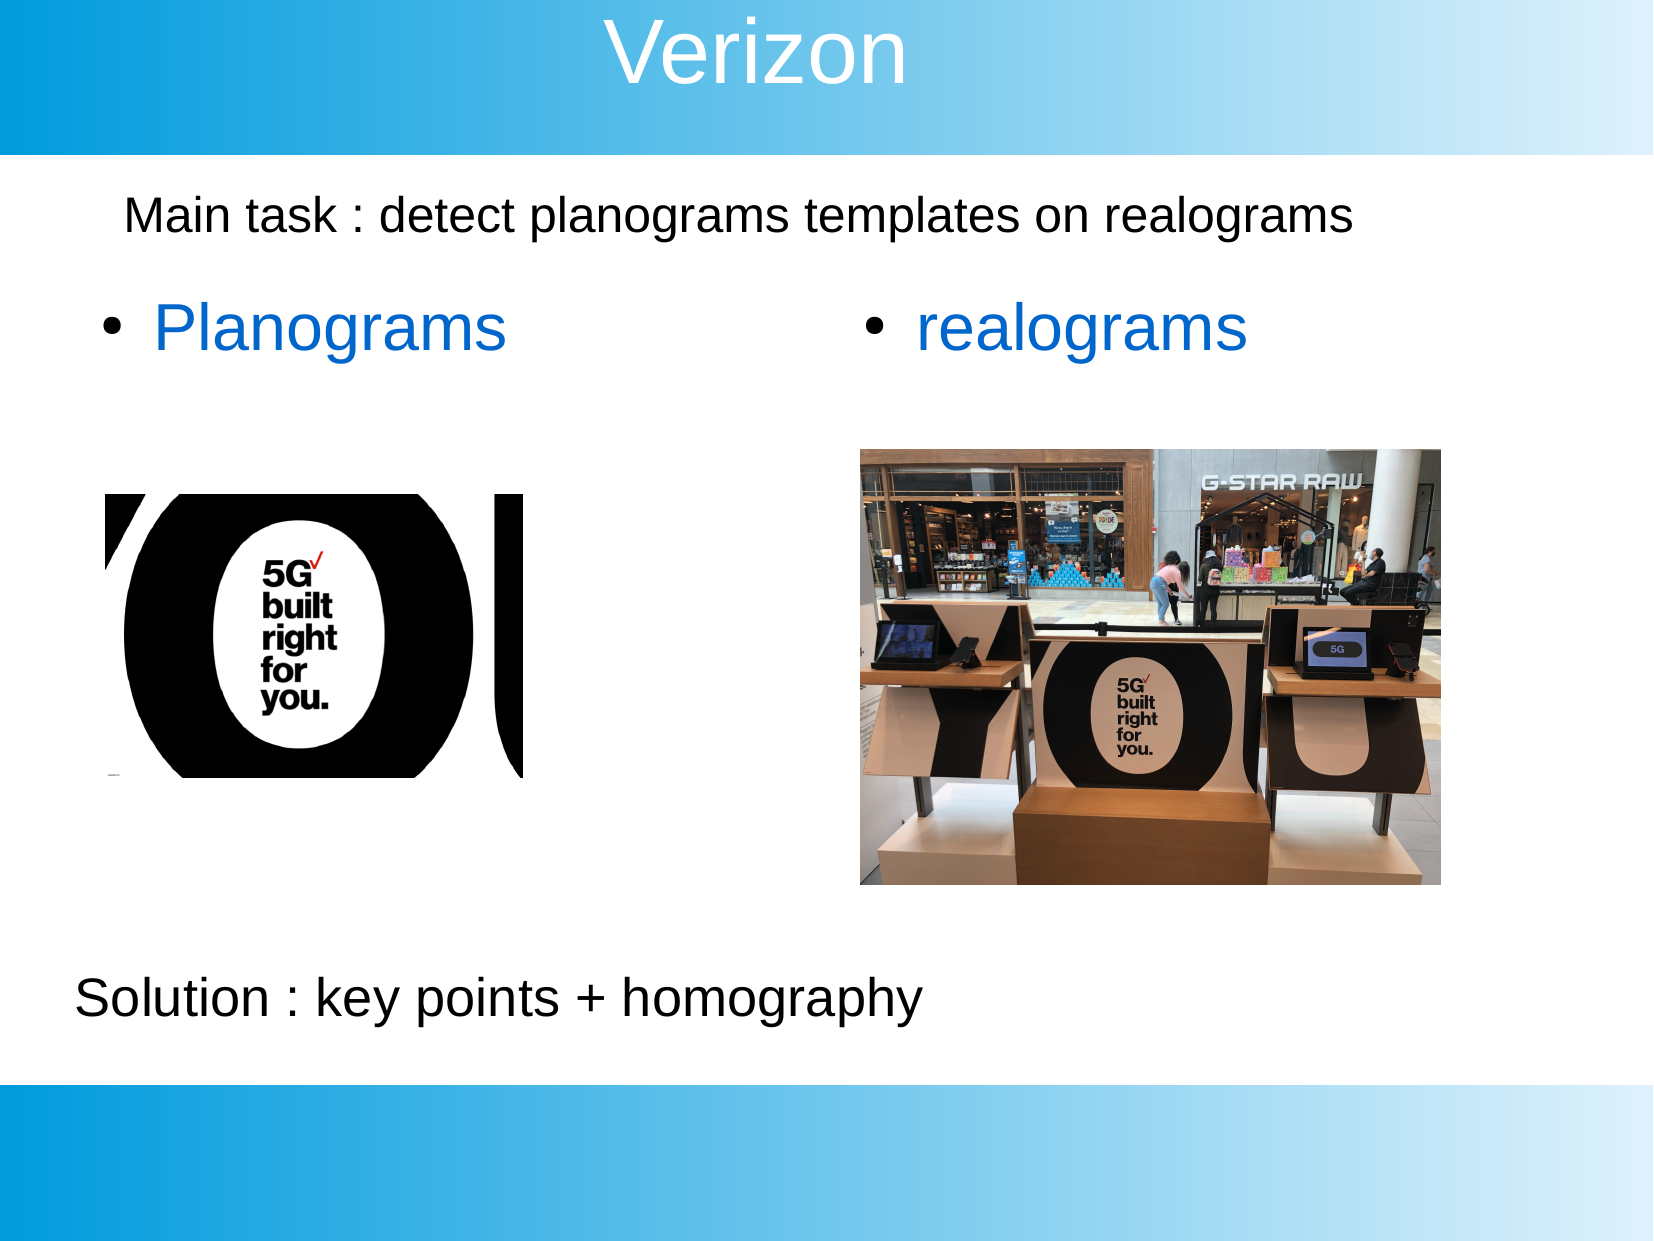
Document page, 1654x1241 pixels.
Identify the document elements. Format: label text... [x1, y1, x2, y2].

list Planograms [82, 290, 809, 960]
title Verizon [82, 0, 1571, 206]
list realograms [845, 290, 1572, 1010]
text_box Solution : key points + homography [60, 960, 1201, 1036]
text_box Main task : detect planograms templates on realograms [37, 180, 1471, 251]
picture [105, 494, 523, 778]
picture [860, 449, 1441, 885]
